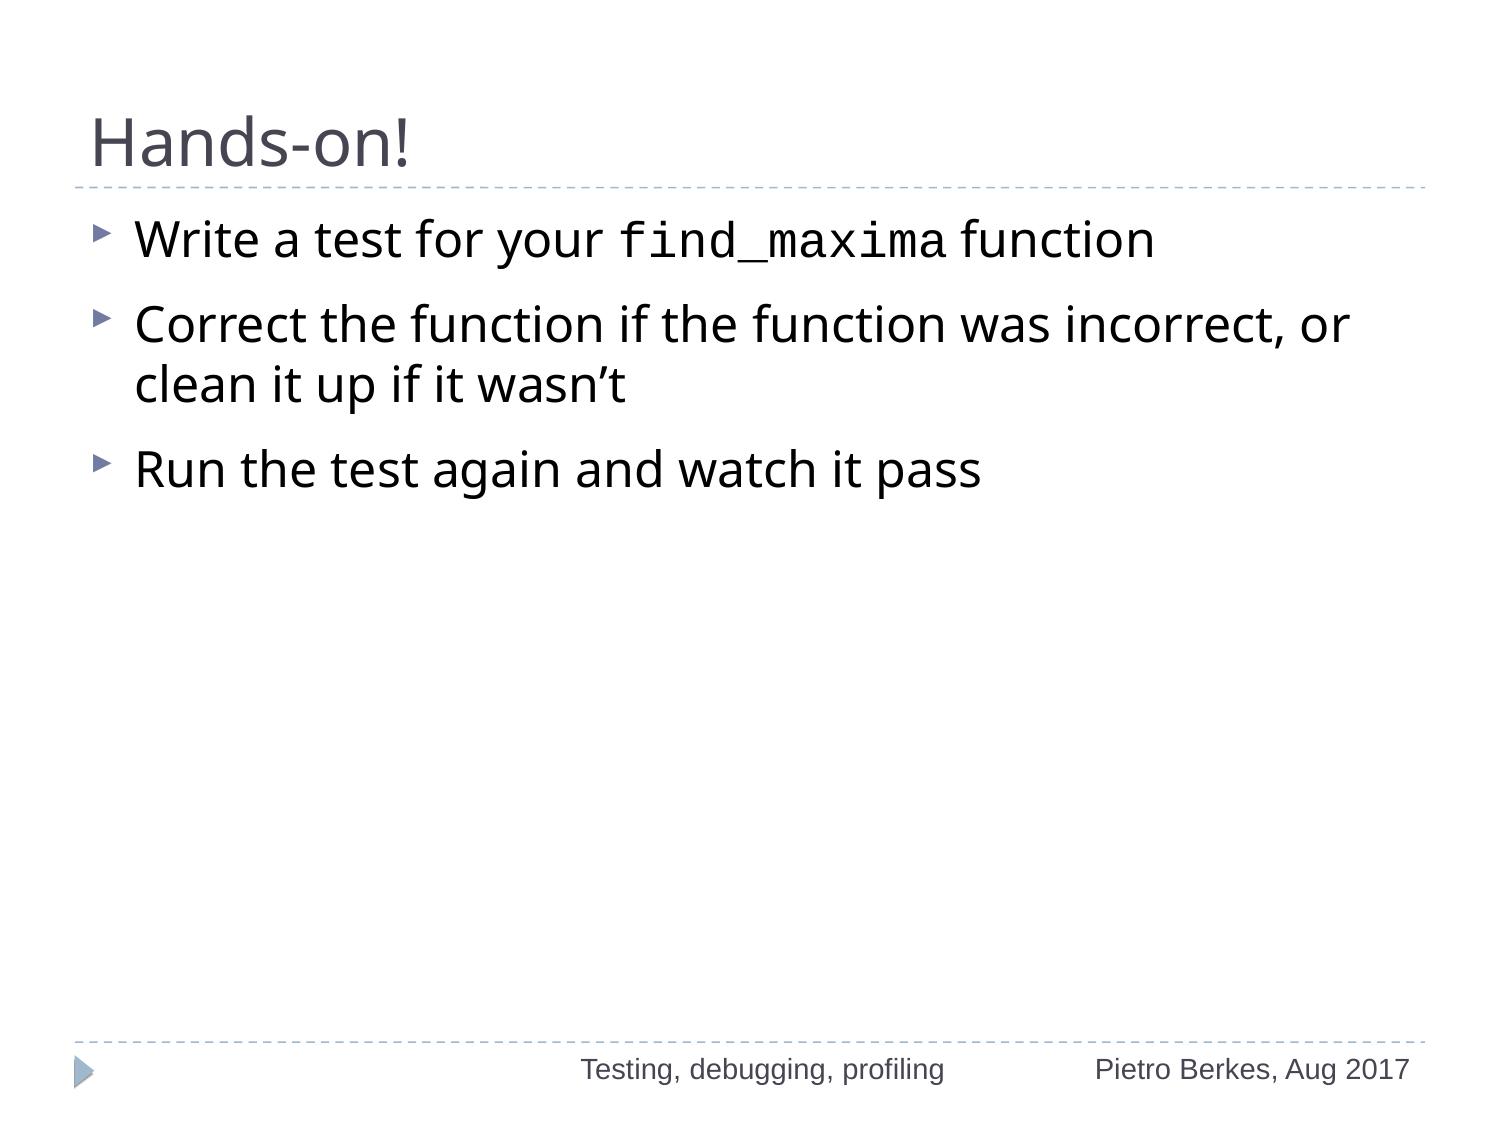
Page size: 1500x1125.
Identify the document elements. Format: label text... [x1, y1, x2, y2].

title Hands-on! [75, 24, 1425, 188]
slide_number Pietro Berkes, Aug 2017 [1051, 1042, 1426, 1103]
footer Testing, debugging, profiling [475, 1042, 1051, 1103]
list Write a test for your find_maxima function Correct the function if the function was incorrect, or clean it up if it wasn’t Run the test again and watch it pass [75, 200, 1425, 1010]
